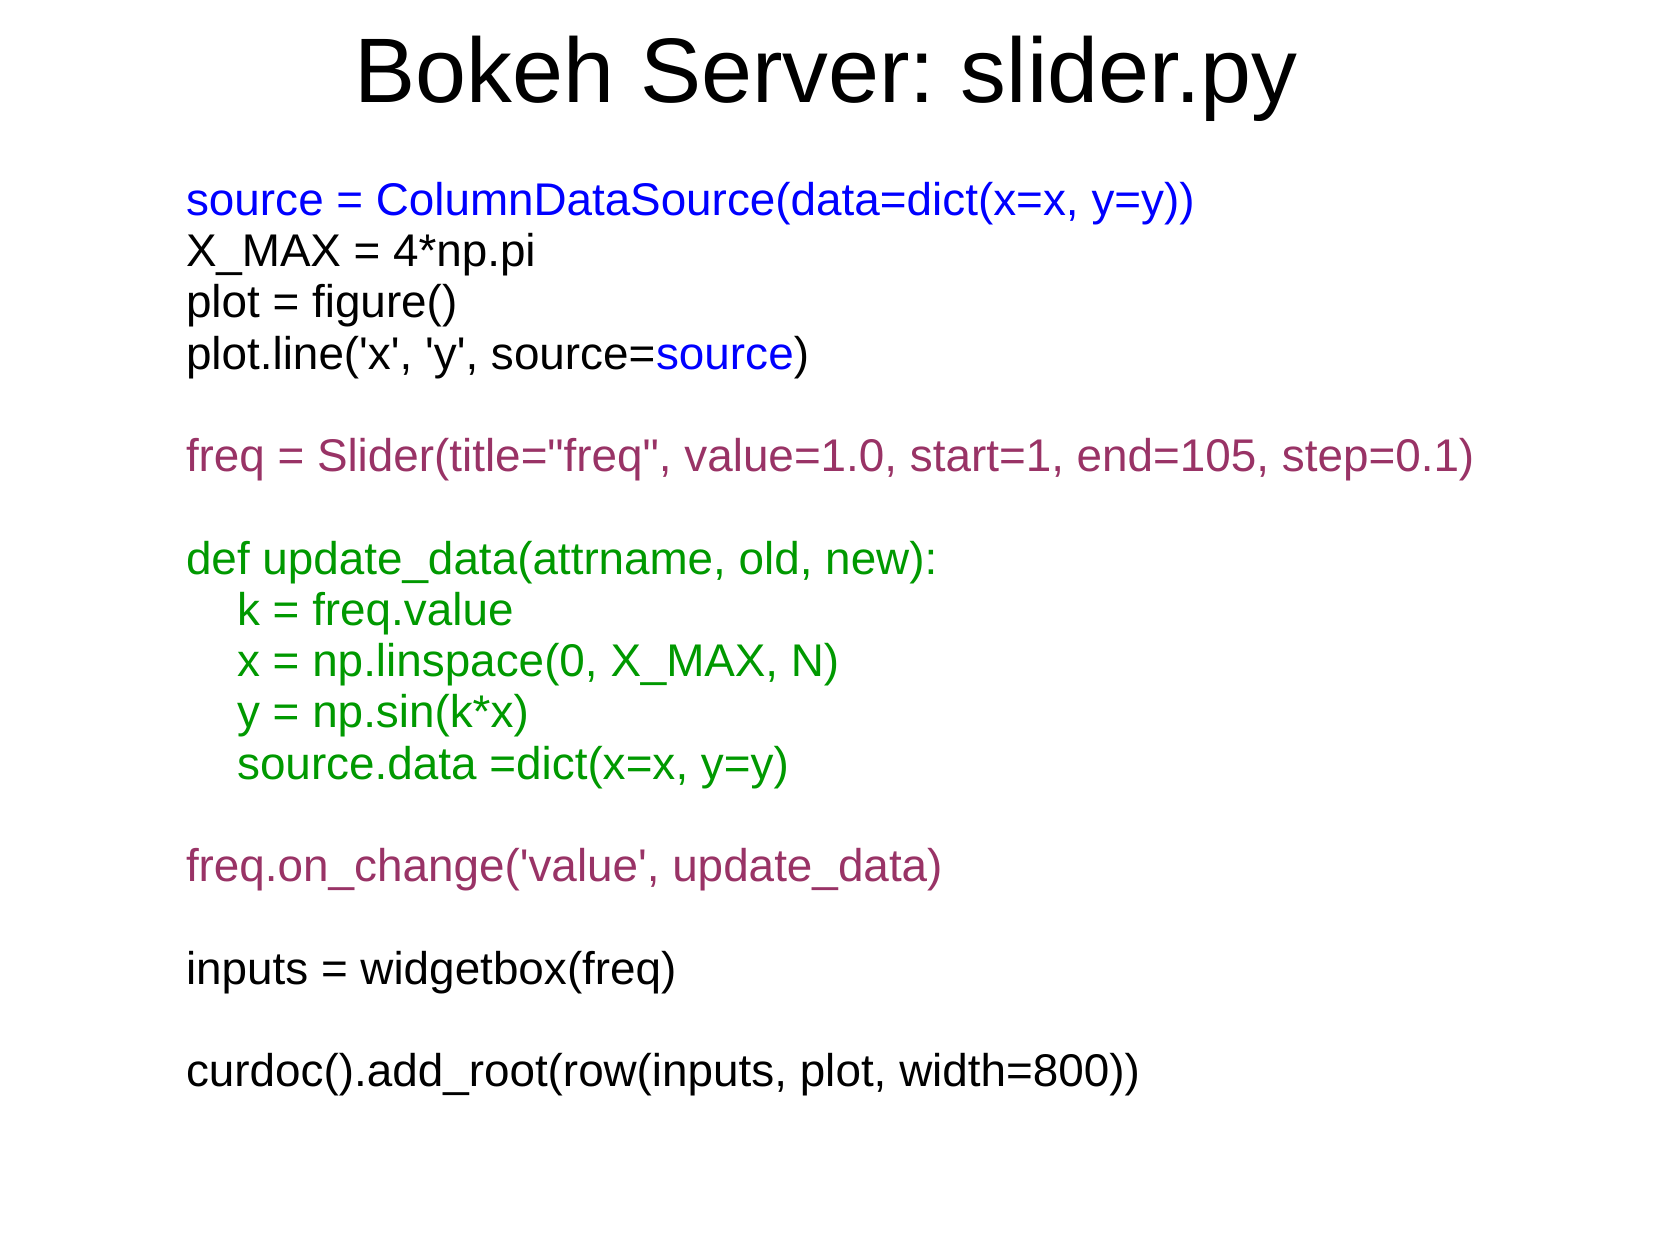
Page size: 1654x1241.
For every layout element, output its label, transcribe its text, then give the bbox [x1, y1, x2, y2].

title Bokeh Server: slider.py [82, 0, 1571, 174]
text_box source = ColumnDataSource(data=dict(x=x, y=y)) X_MAX = 4*np.pi plot = figure() plot.line('x', 'y', source=source) freq = Slider(title="freq", value=1.0, start=1, end=105, step=0.1) def update_data(attrname, old, new): k = freq.value x = np.linspace(0, X_MAX, N) y = np.sin(k*x) source.data =dict(x=x, y=y) freq.on_change('value', update_data) inputs = widgetbox(freq) curdoc().add_root(row(inputs, plot, width=800)) [171, 166, 1518, 1207]
